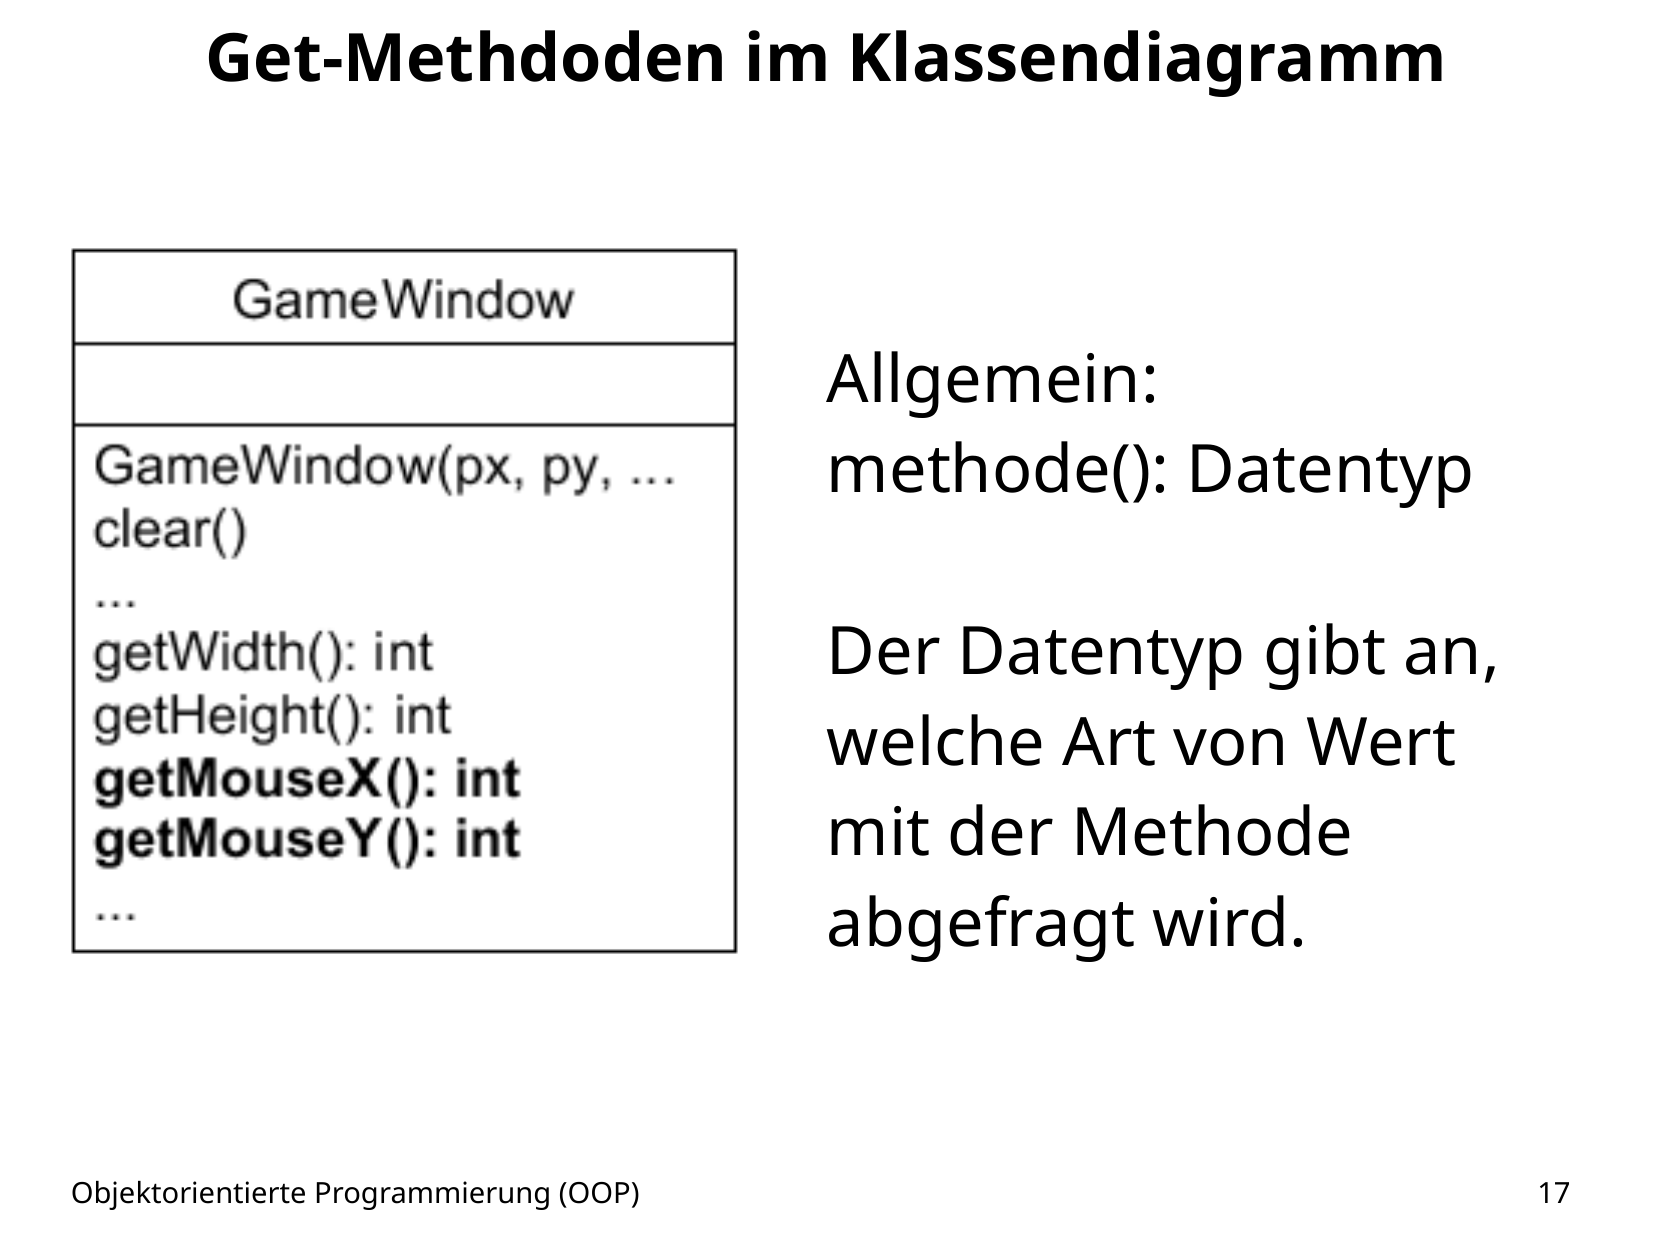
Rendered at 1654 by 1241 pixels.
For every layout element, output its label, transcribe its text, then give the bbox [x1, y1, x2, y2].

title Get-Methdoden im Klassendiagramm [0, 5, 1654, 107]
list Allgemein: methode(): Datentyp Der Datentyp gibt an, welche Art von Wert mit der Methode abgefragt wird. [826, 330, 1571, 1182]
picture [70, 247, 741, 957]
